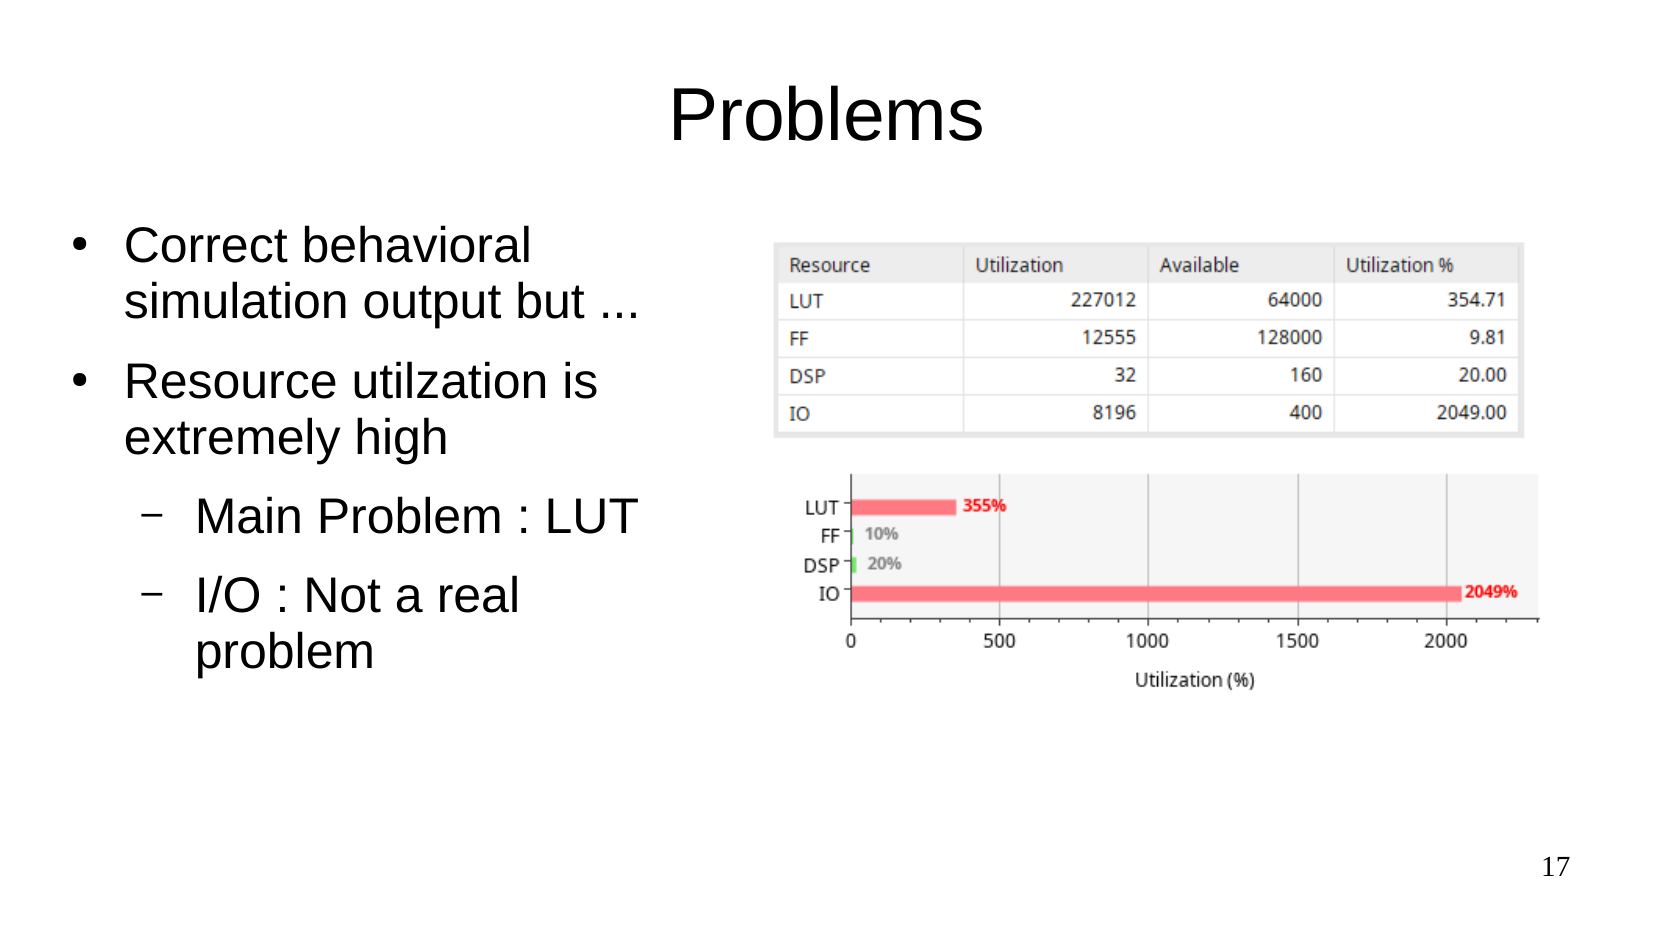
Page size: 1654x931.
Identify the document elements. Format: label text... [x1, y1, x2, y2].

picture [738, 216, 1612, 709]
list Correct behavioral simulation output but ... Resource utilzation is extremely high Main Problem : LUT I/O : Not a real problem [53, 217, 709, 757]
title Problems [82, 69, 1571, 160]
